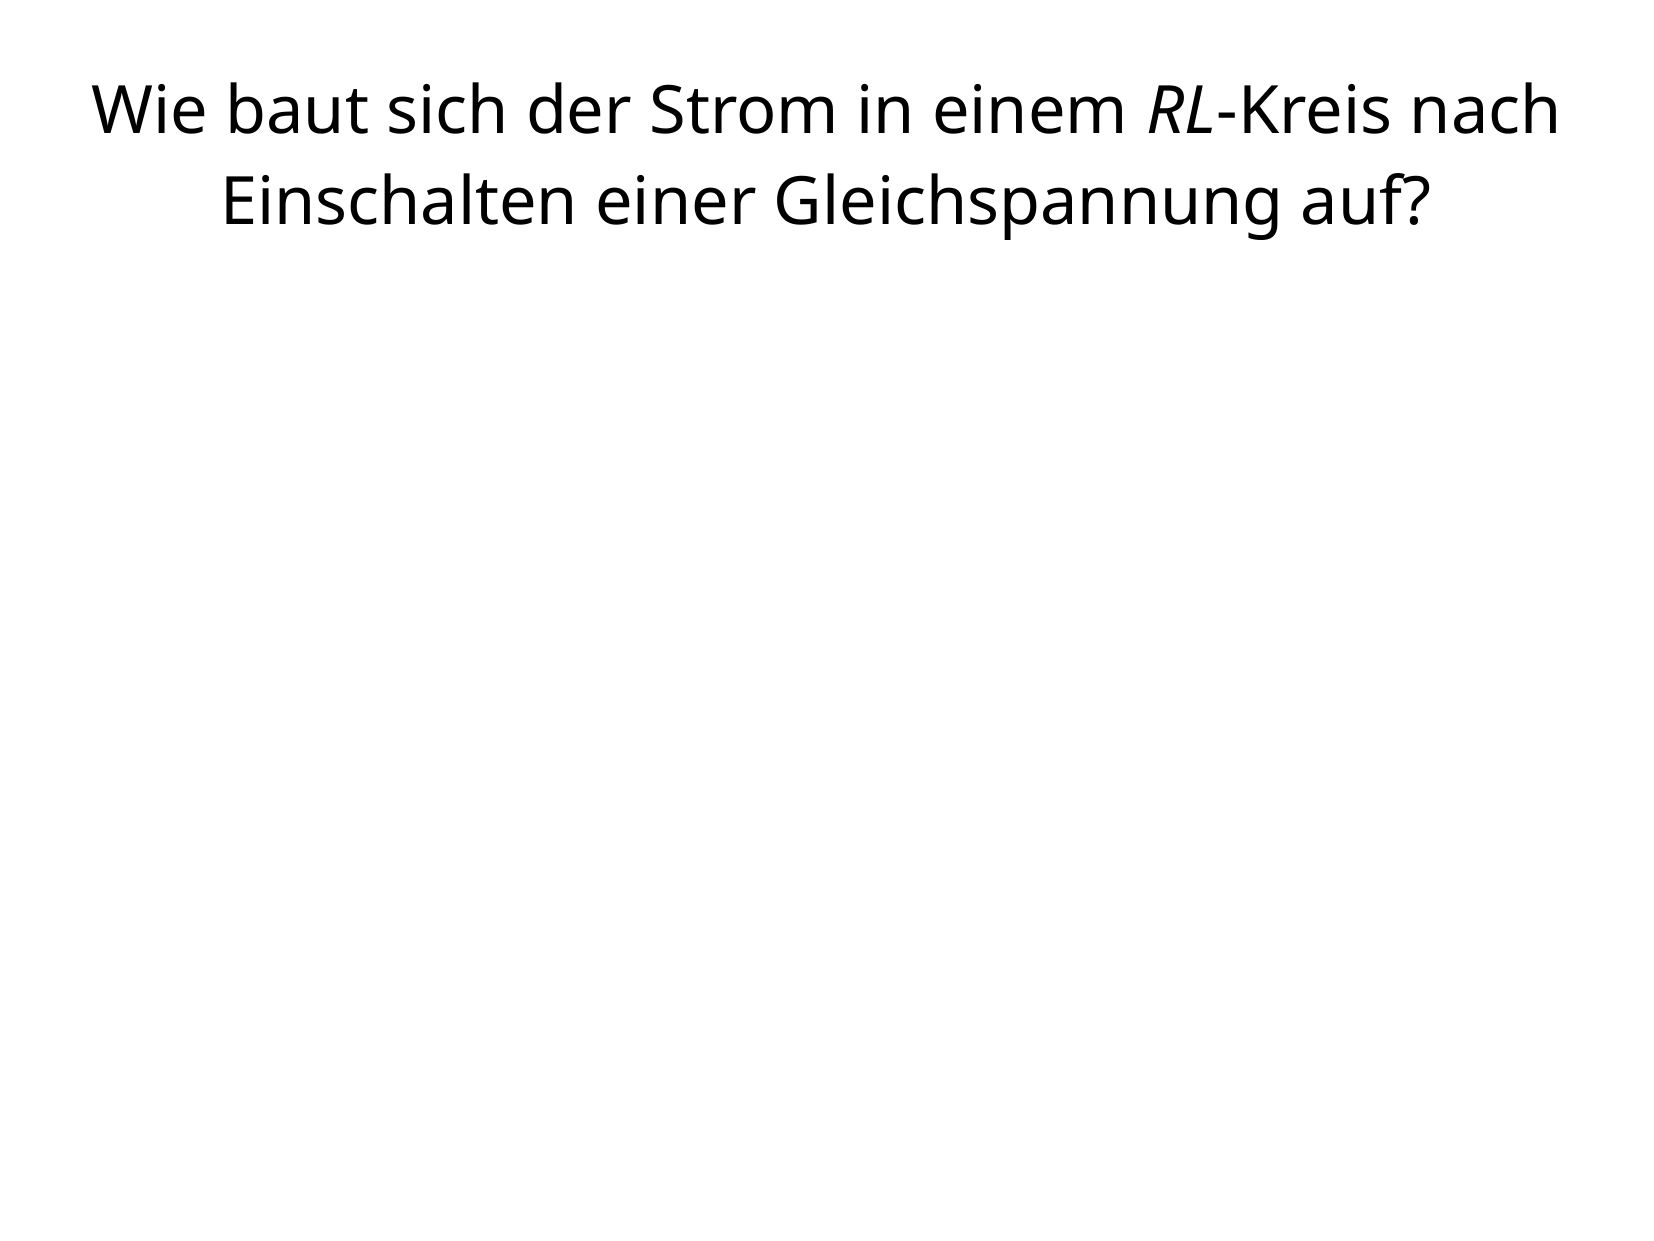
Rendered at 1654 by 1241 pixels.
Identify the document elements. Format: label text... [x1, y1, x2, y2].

title Wie baut sich der Strom in einem RL-Kreis nach Einschalten einer Gleichspannung auf? [82, 49, 1571, 257]
